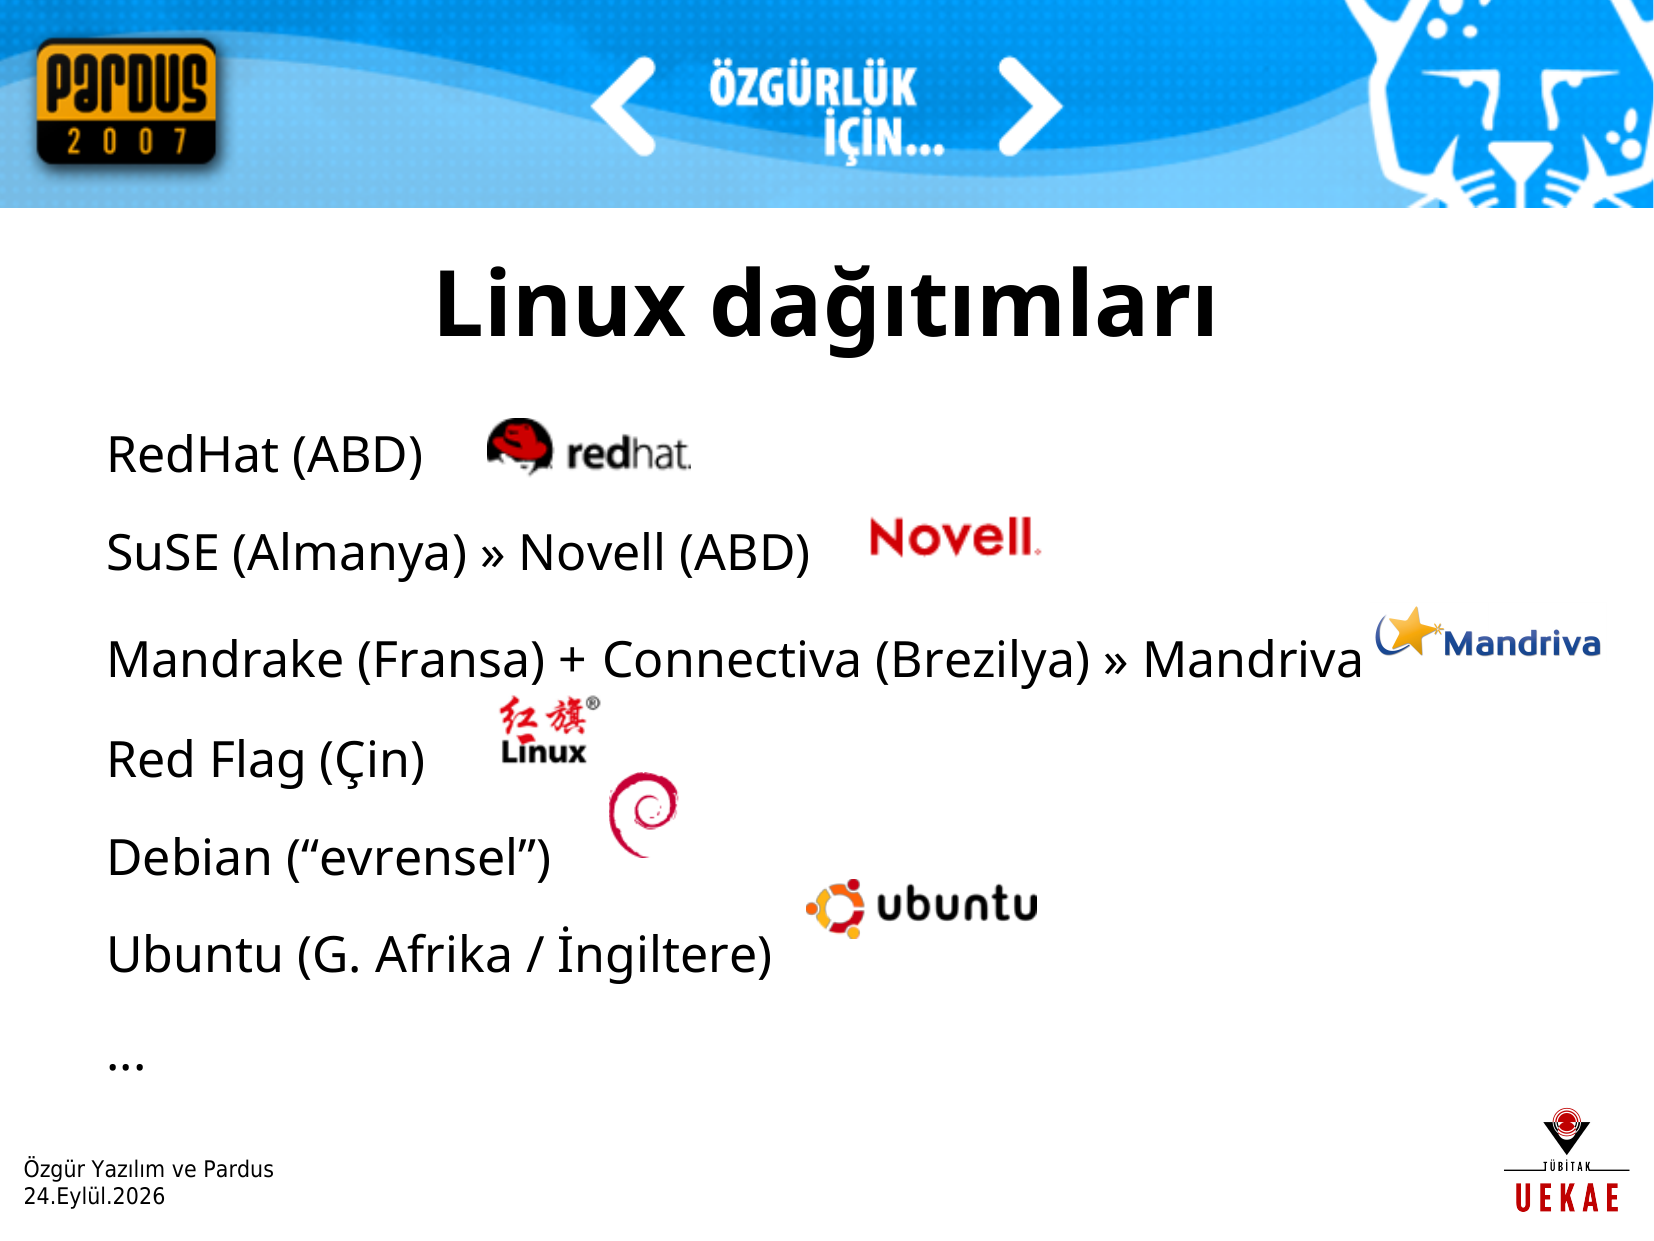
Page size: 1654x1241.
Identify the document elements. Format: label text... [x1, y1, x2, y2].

picture [493, 691, 607, 769]
picture [1370, 602, 1607, 662]
picture [859, 505, 1052, 566]
picture [487, 418, 691, 484]
picture [609, 772, 680, 858]
picture [0, 0, 1654, 208]
title Linux dağıtımları [82, 197, 1571, 405]
picture [1500, 1104, 1634, 1215]
picture [806, 879, 1037, 939]
list RedHat (ABD) SuSE (Almanya) » Novell (ABD) Mandrake (Fransa) + Connectiva (Brezilya) » Mandriva Red Flag (Çin) Debian (“evrensel”) Ubuntu (G. Afrika / İngiltere) ... [88, 419, 1571, 1056]
